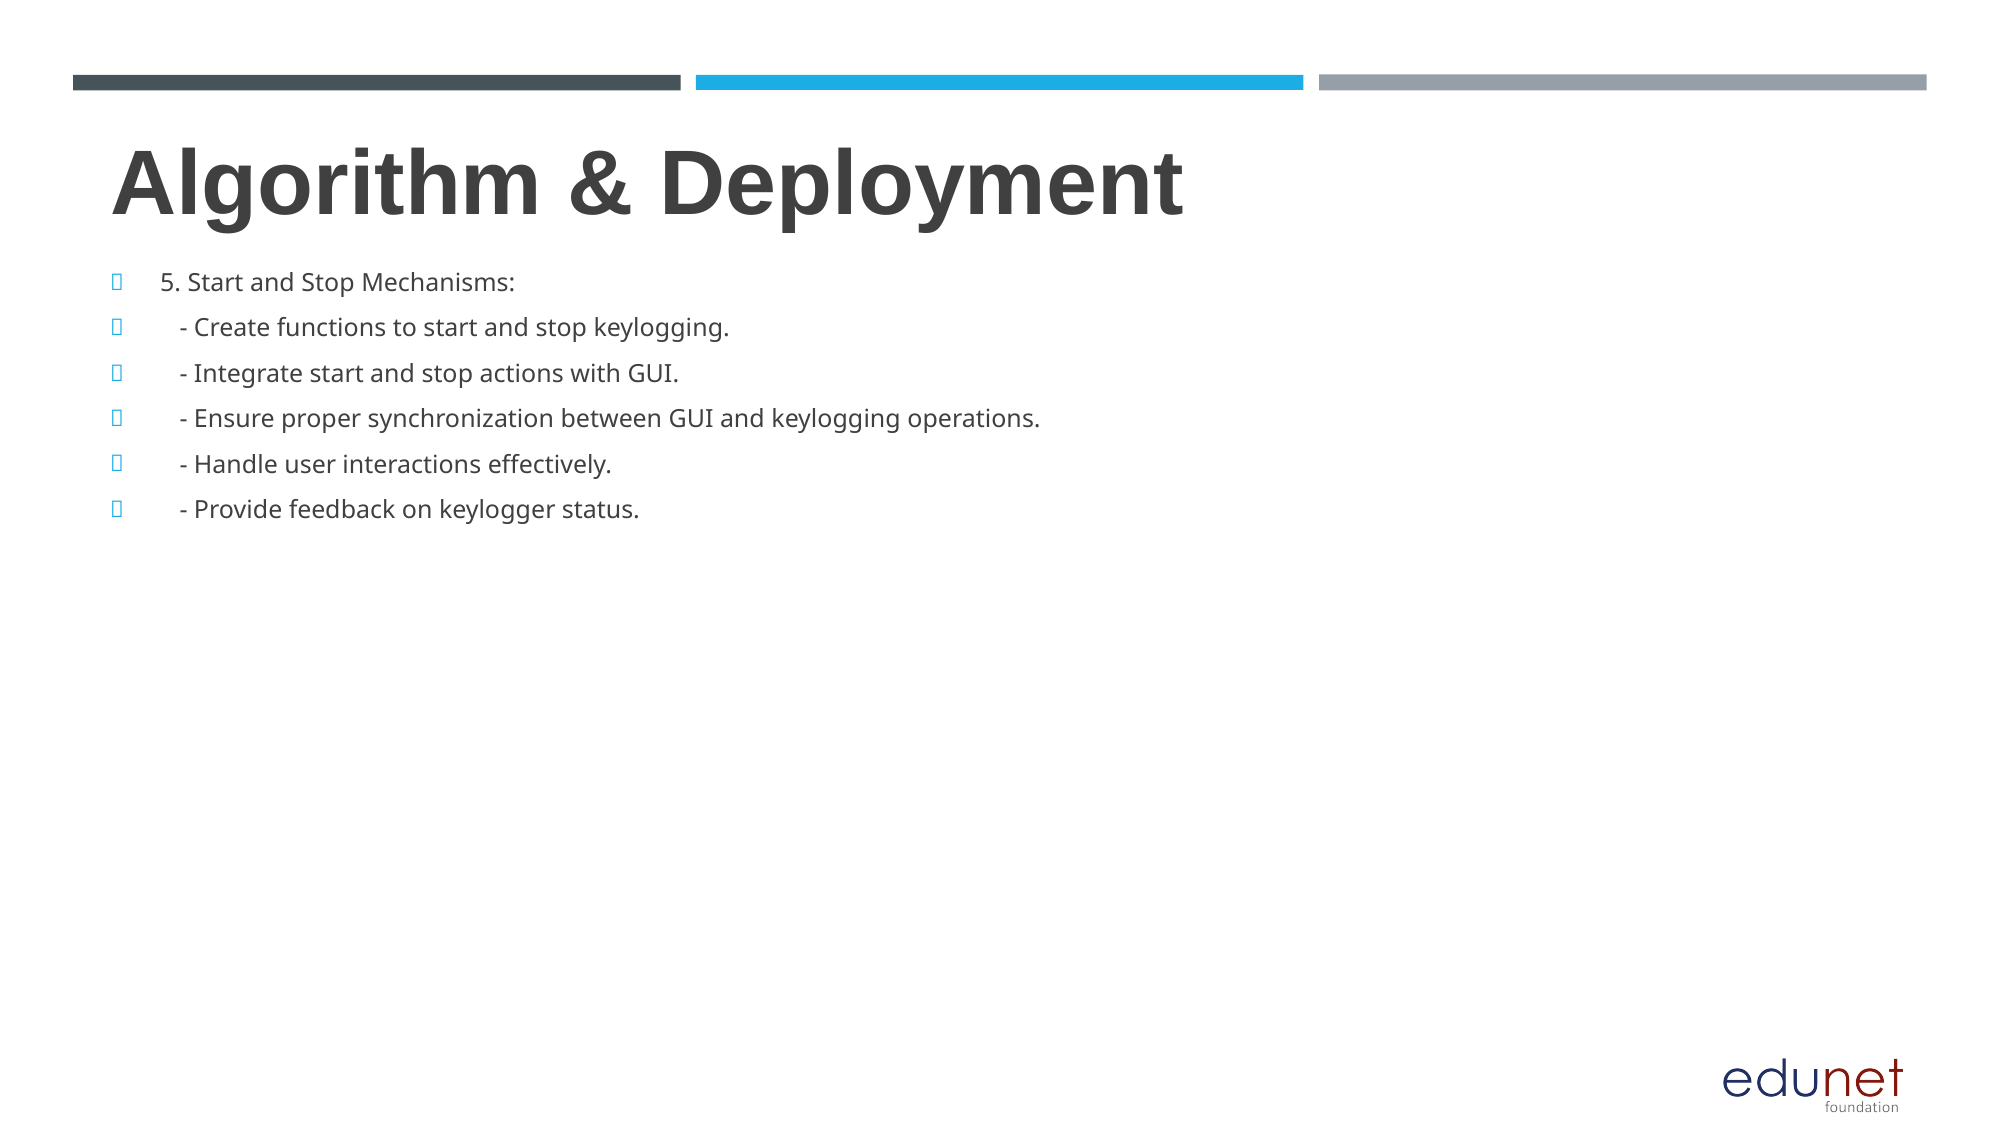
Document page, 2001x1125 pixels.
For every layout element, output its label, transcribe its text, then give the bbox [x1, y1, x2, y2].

picture [1719, 1056, 1905, 1116]
list 5. Start and Stop Mechanisms: - Create functions to start and stop keylogging. - Integrate start and stop actions with GUI. - Ensure proper synchronization between GUI and keylogging operations. - Handle user interactions effectively. - Provide feedback on keylogger status. [95, 213, 1905, 981]
title Algorithm & Deployment [95, 115, 1905, 203]
